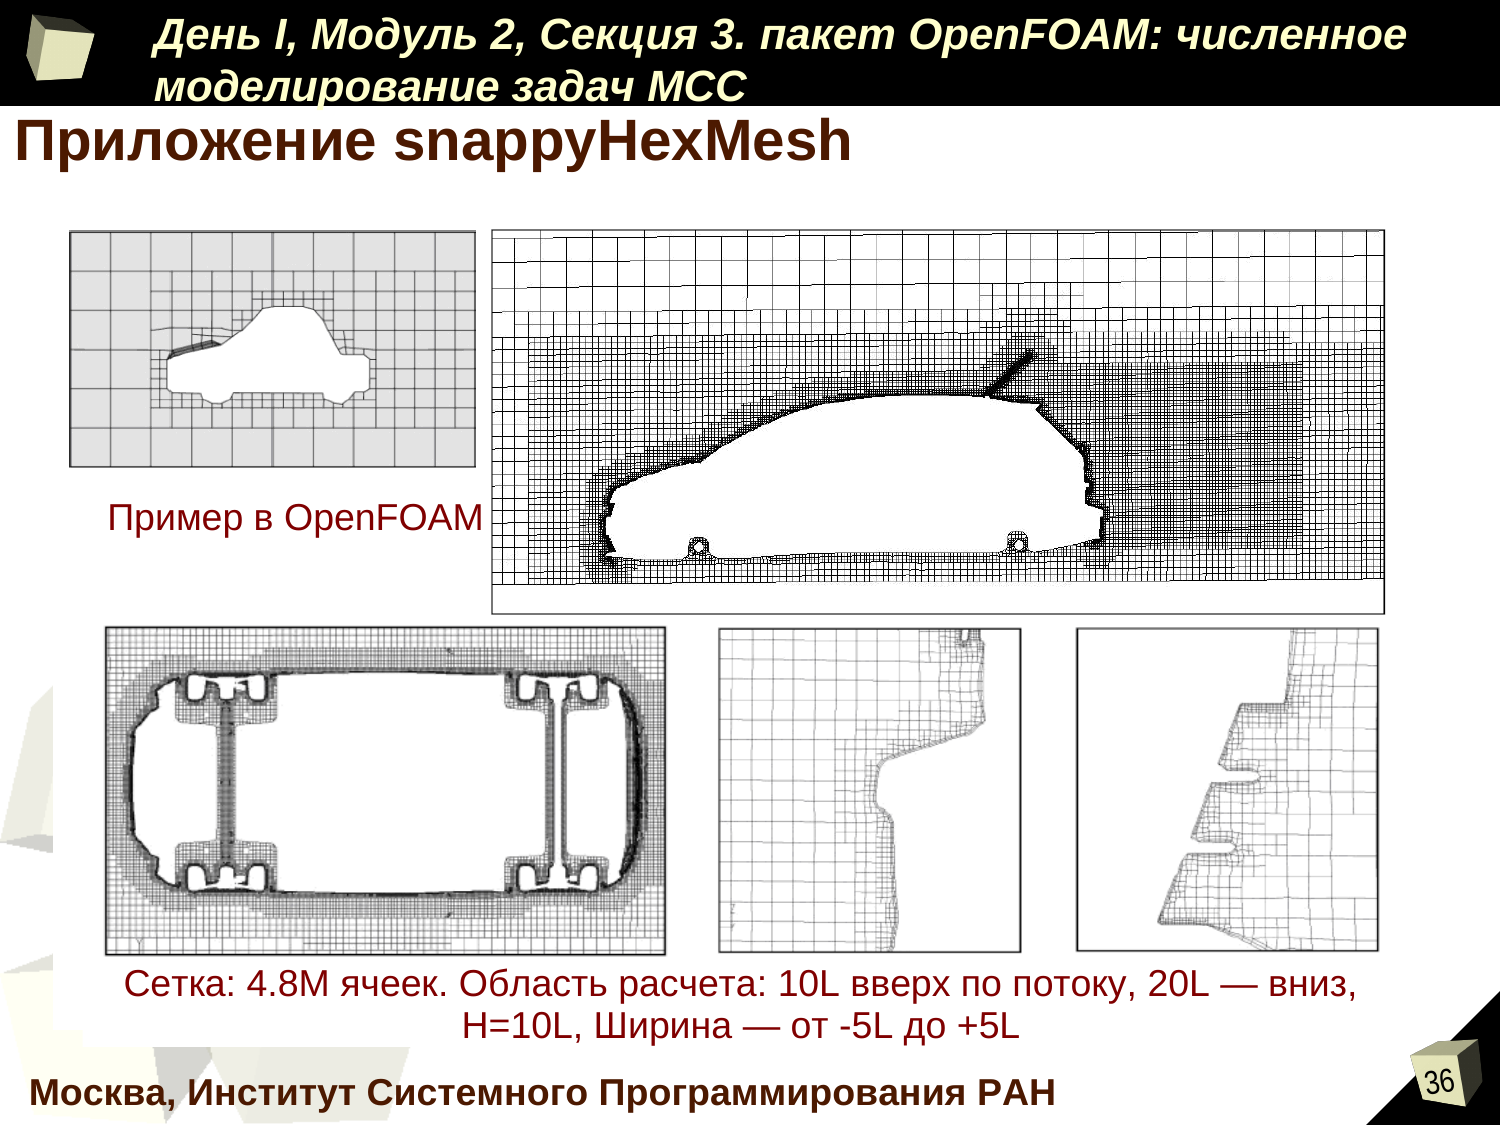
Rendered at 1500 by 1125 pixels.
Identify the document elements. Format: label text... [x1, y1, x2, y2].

text_box Приложение snappyHexMesh [0, 94, 1500, 180]
picture [0, 204, 1412, 1125]
text_box Пример в OpenFOAM [11, 496, 485, 547]
picture [423, 1088, 433, 1102]
text_box Сетка: 4.8М ячеек. Область расчета: 10L вверх по потоку, 20L — вниз, H=10L, Ширина — от -5L до +5L [82, 962, 1400, 1047]
